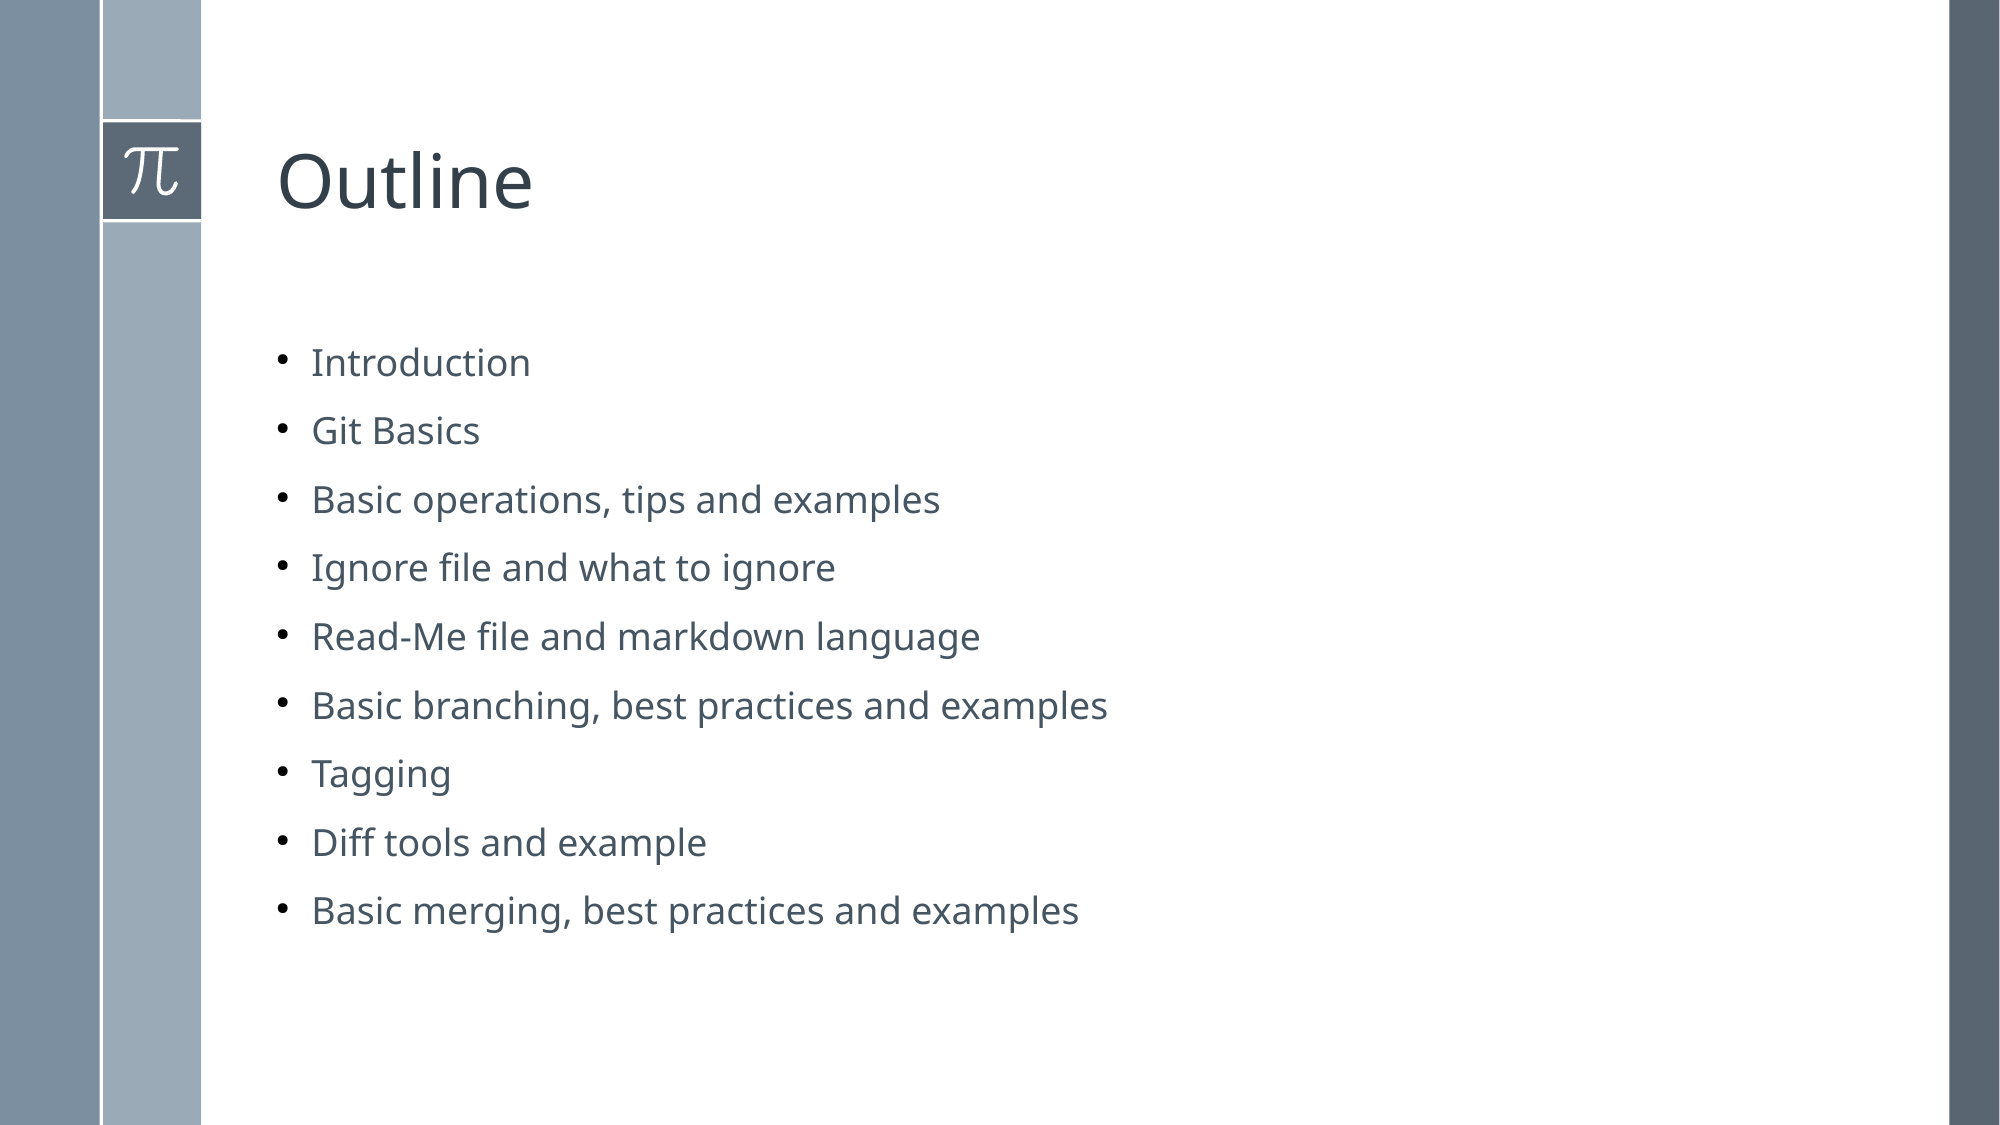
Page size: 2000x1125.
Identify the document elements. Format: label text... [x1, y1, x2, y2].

text_box Introduction Git Basics Basic operations, tips and examples Ignore file and what to ignore Read-Me file and markdown language Basic branching, best practices and examples Tagging Diff tools and example Basic merging, best practices and examples [261, 262, 1845, 1013]
text_box Outline [261, 29, 1867, 233]
